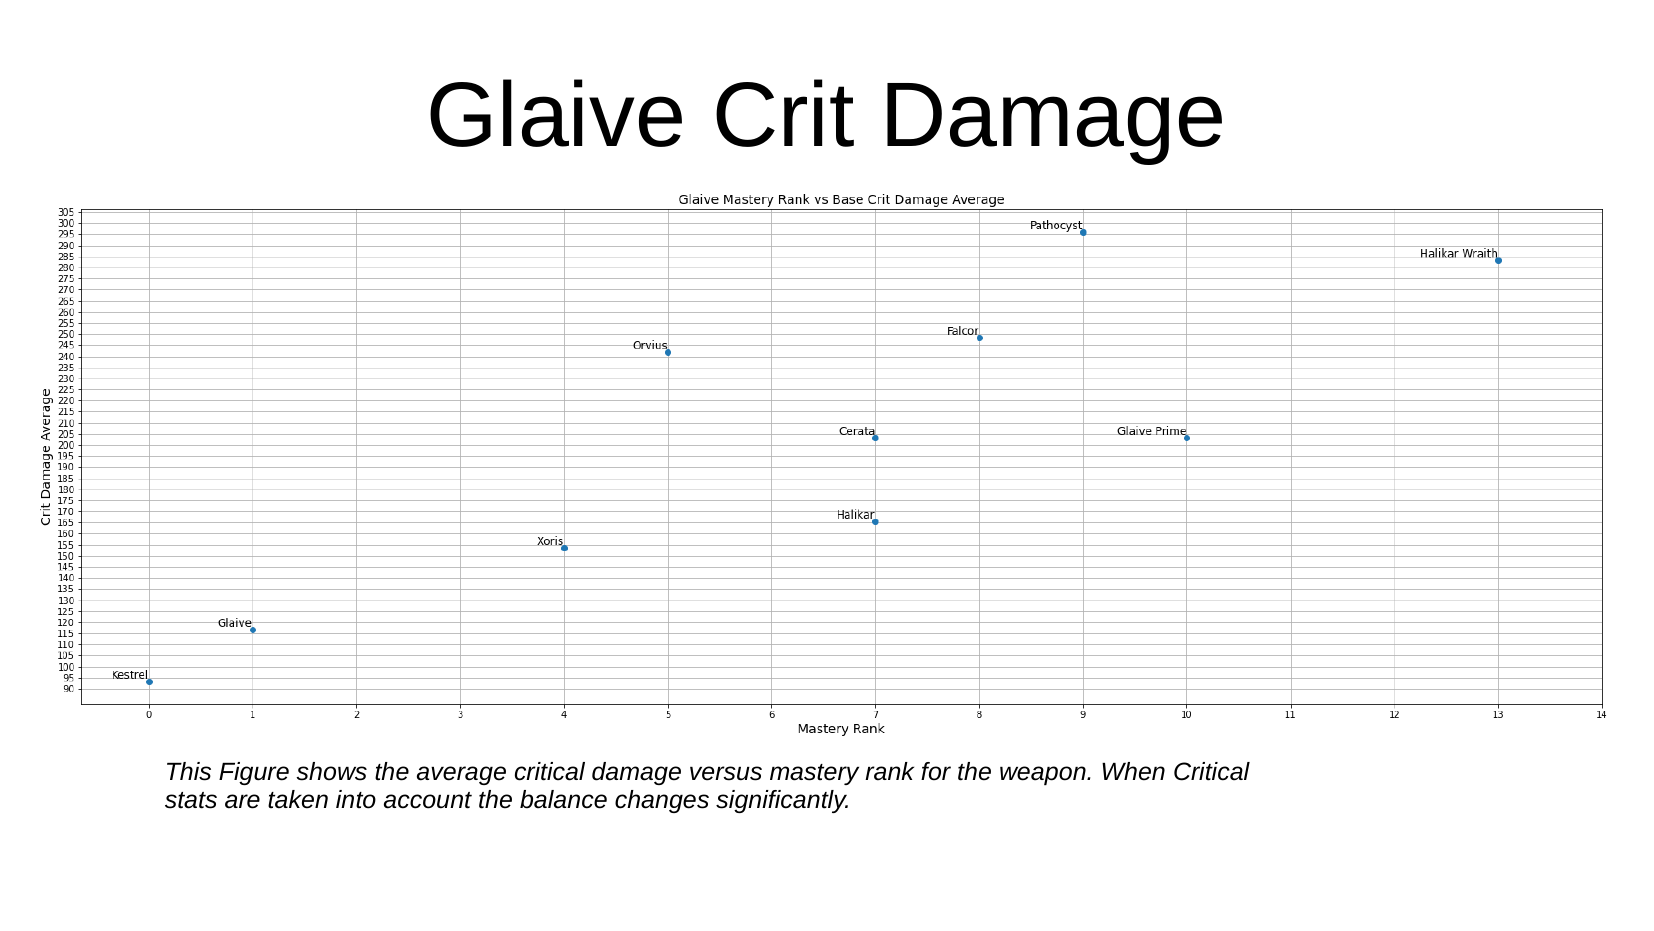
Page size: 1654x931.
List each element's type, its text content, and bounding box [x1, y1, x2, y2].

title Glaive Crit Damage [82, 37, 1571, 187]
picture [34, 187, 1613, 742]
text_box This Figure shows the average critical damage versus mastery rank for the weapon. When Critical stats are taken into account the balance changes significantly. [150, 750, 1276, 863]
